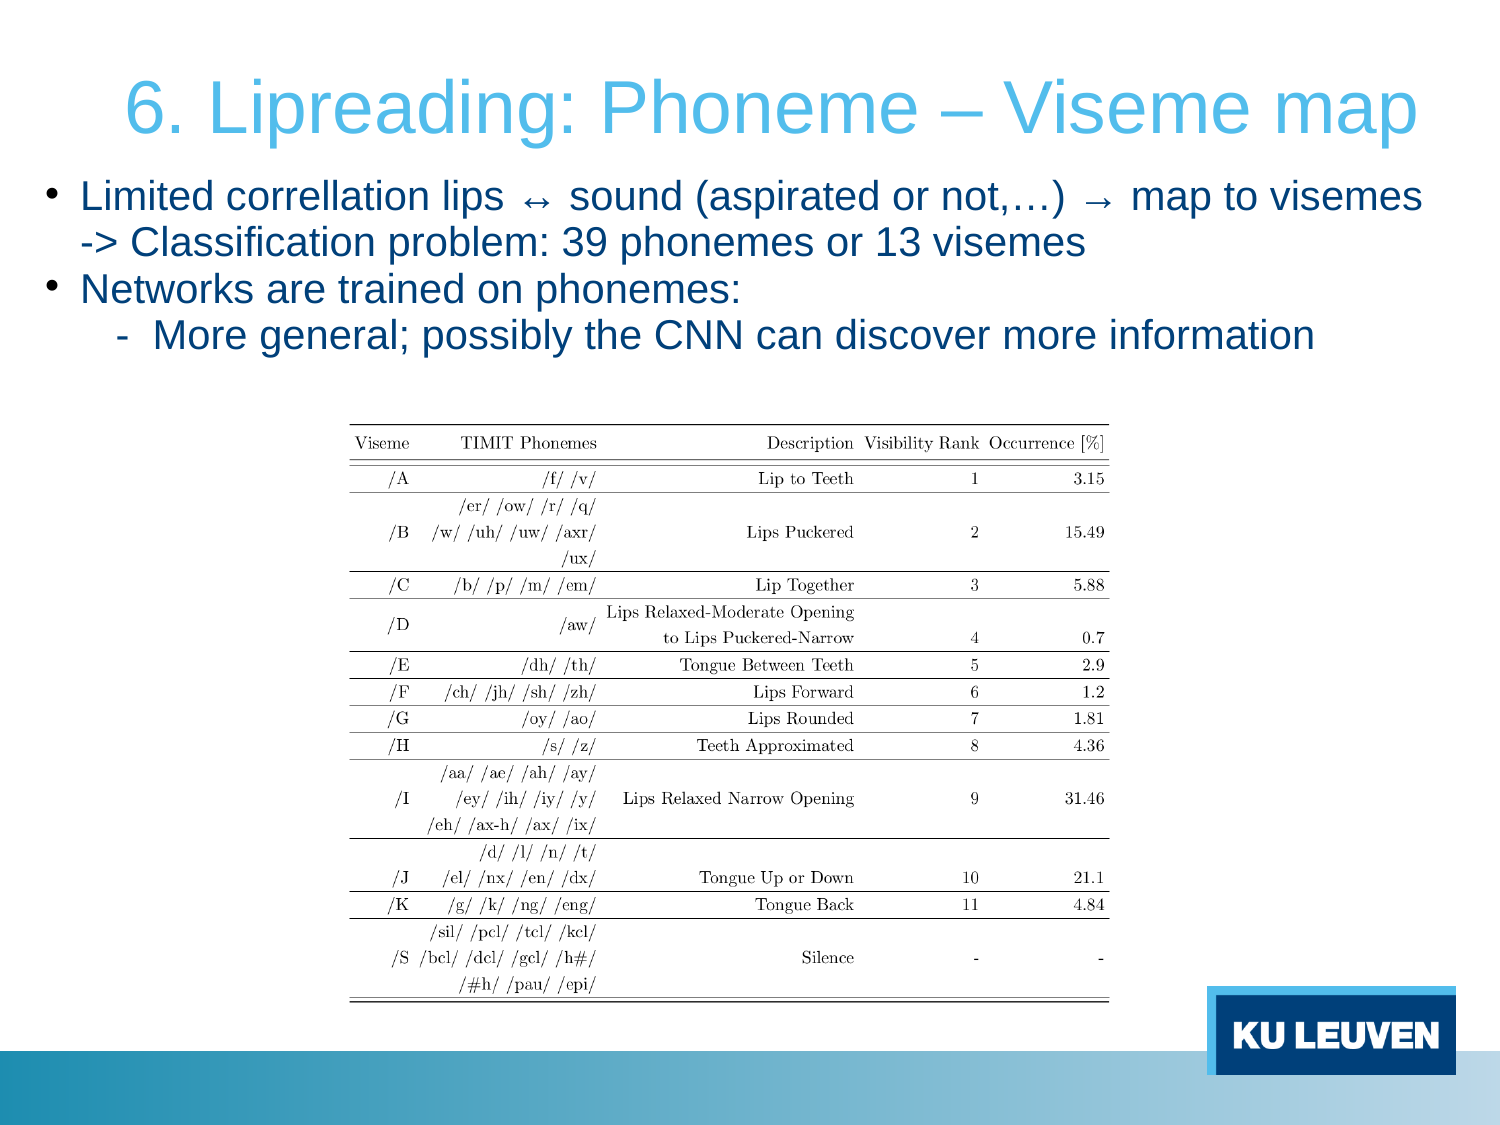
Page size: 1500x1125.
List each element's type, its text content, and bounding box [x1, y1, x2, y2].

text_box Limited correllation lips ↔ sound (aspirated or not,…) → map to visemes -> Classification problem: 39 phonemes or 13 visemes Networks are trained on phonemes: - More general; possibly the CNN can discover more information [30, 164, 1439, 366]
picture [1207, 986, 1456, 1075]
text_box 6. Lipreading: Phoneme – Viseme map [88, 29, 1456, 177]
picture [345, 417, 1126, 1006]
